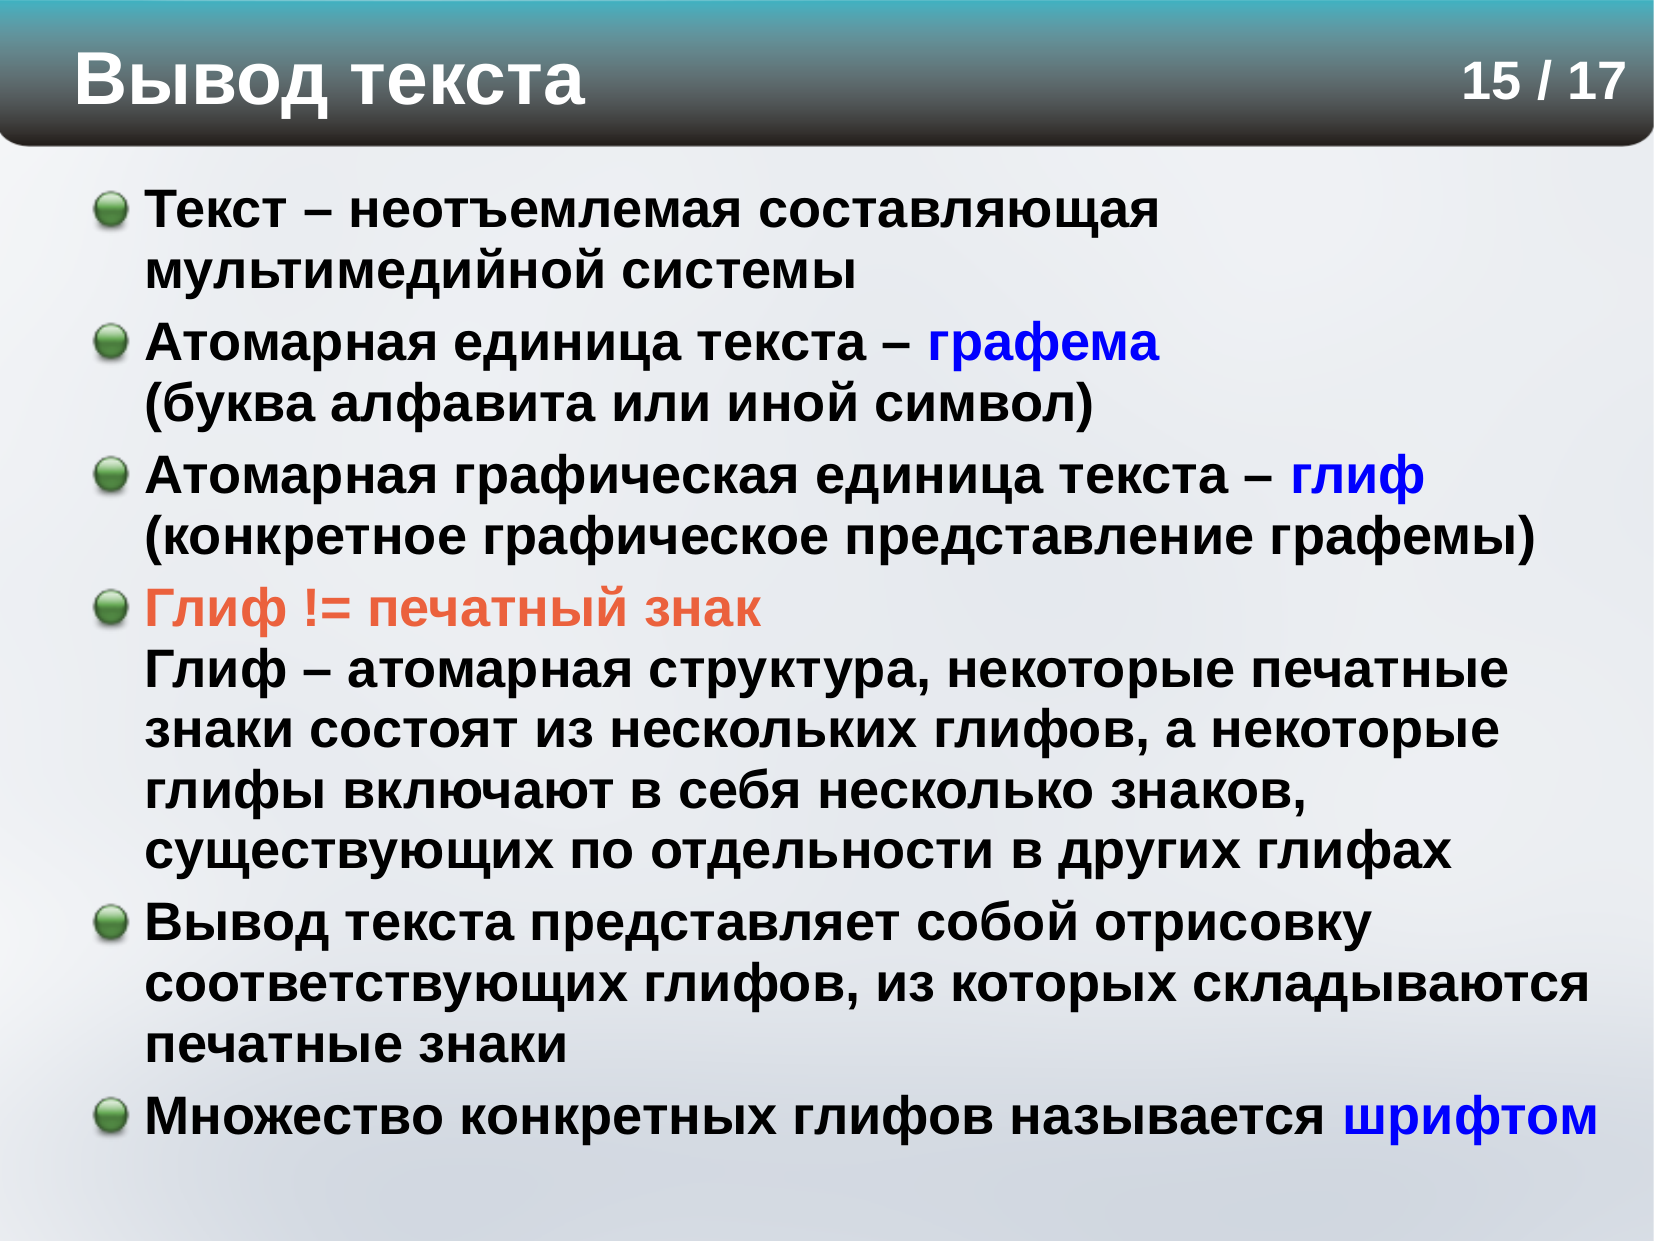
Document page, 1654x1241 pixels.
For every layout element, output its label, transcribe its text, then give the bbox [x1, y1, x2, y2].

picture [0, 0, 1654, 1241]
text_box Текст – неотъемлемая составляющая мультимедийной системы Атомарная единица текста – графема (буква алфавита или иной символ) Атомарная графическая единица текста – глиф (конкретное графическое представление графемы) Глиф != печатный знак Глиф – атомарная структура, некоторые печатные знаки состоят из нескольких глифов, а некоторые глифы включают в себя несколько знаков, существующих по отдельности в других глифах Вывод текста представляет собой отрисовку соответствующих глифов, из которых складываются печатные знаки Множество конкретных глифов называется шрифтом [70, 171, 1625, 1154]
text_box <номер> / 17 [1446, 42, 1654, 119]
text_box Вывод текста [59, 29, 1359, 129]
